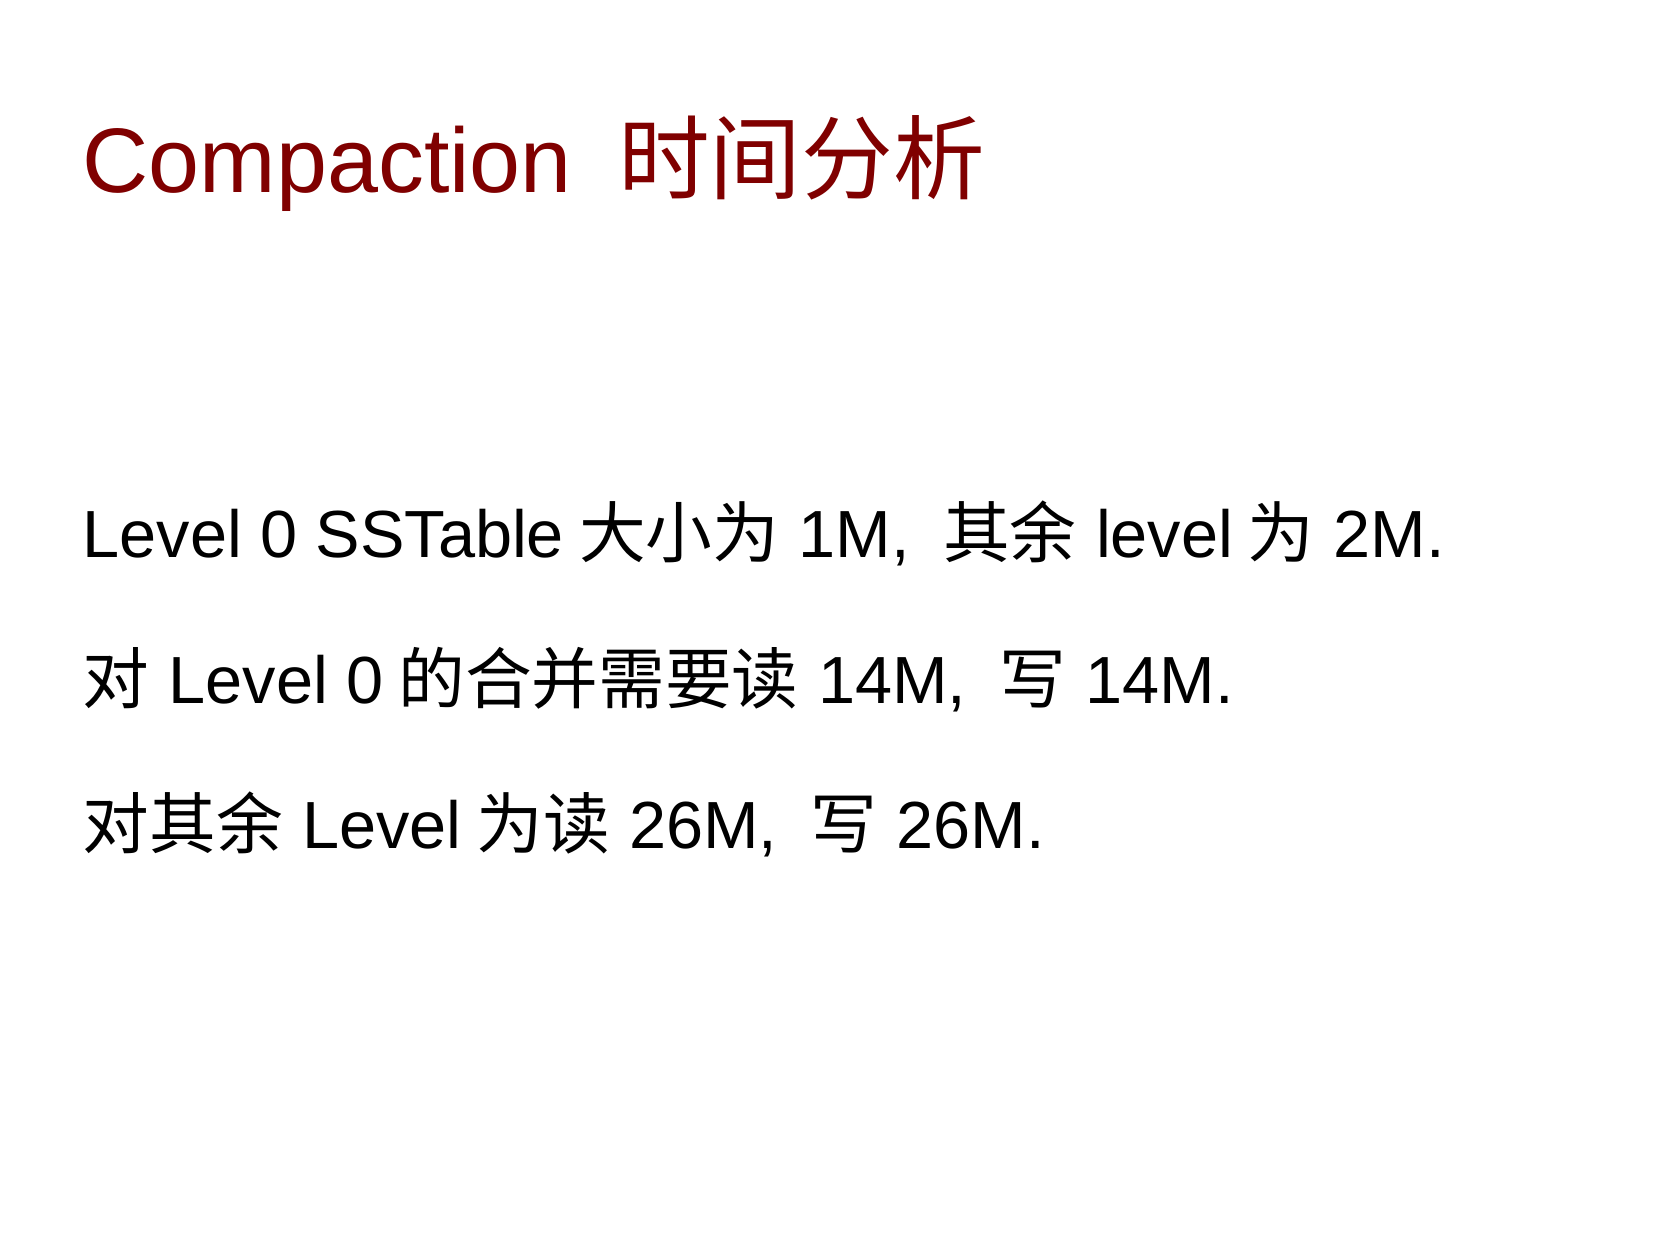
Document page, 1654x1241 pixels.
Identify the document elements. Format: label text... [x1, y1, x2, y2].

title Compaction 时间分析 [82, 49, 1571, 257]
subtitle Level 0 SSTable大小为1M, 其余level为2M. 对Level 0的合并需要读14M, 写14M. 对其余Level为读26M, 写26M. [82, 290, 1571, 1010]
